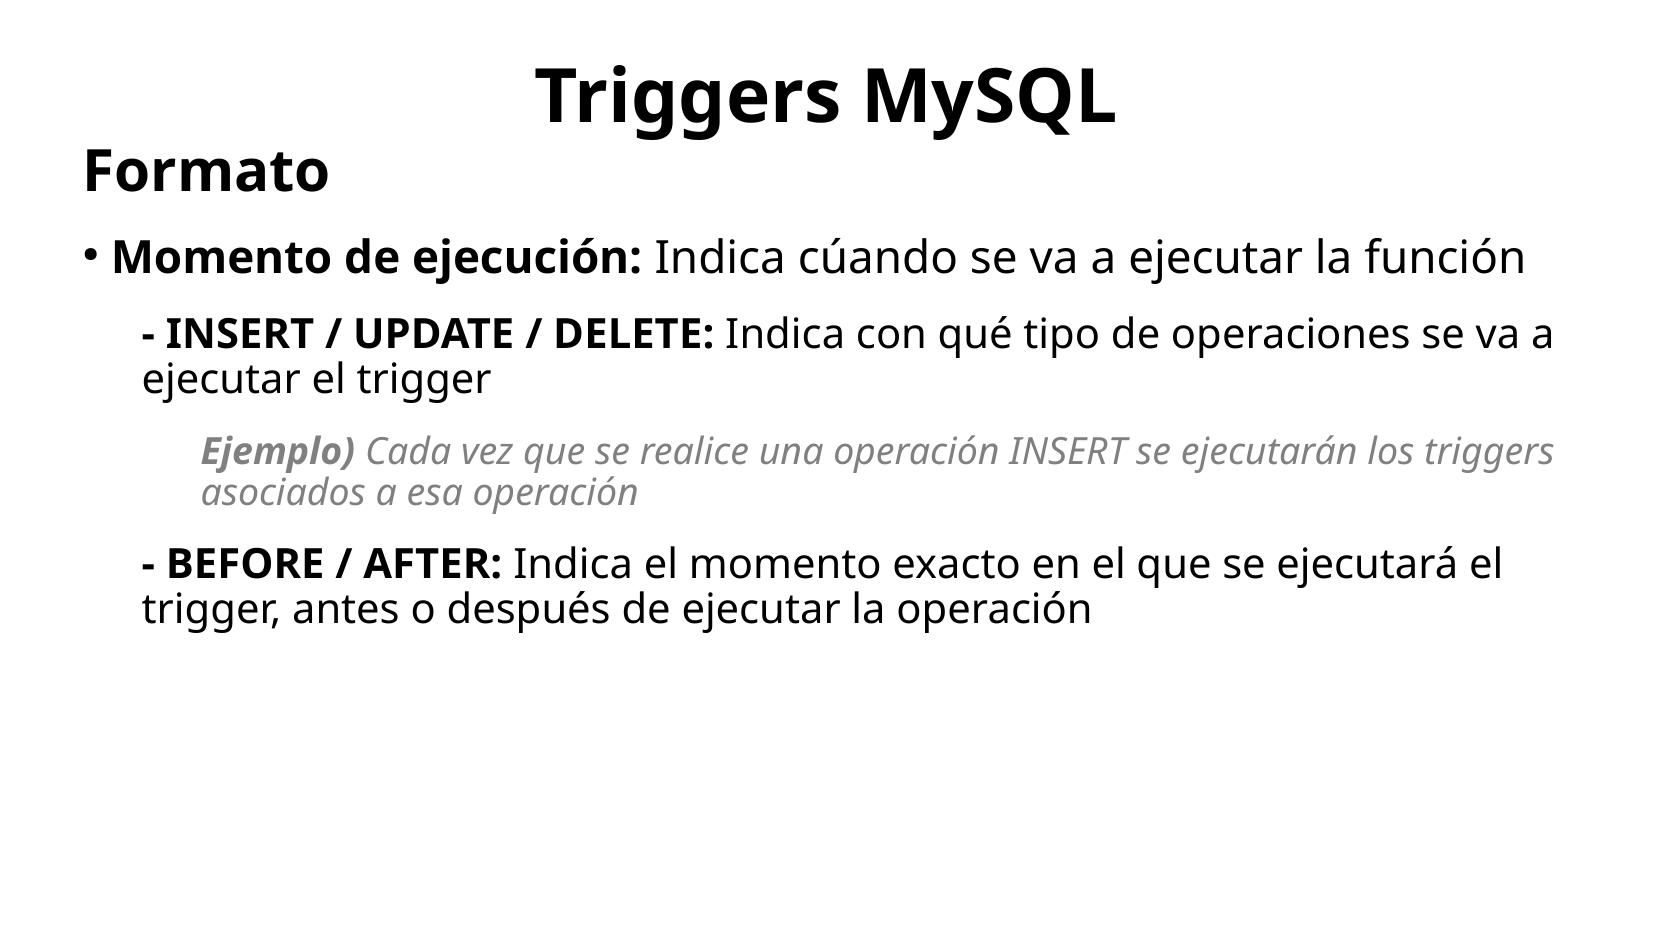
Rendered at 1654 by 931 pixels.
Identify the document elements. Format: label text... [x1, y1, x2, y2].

title Triggers MySQL [82, 37, 1571, 141]
list Formato Momento de ejecución: Indica cúando se va a ejecutar la función - INSERT / UPDATE / DELETE: Indica con qué tipo de operaciones se va a ejecutar el trigger Ejemplo) Cada vez que se realice una operación INSERT se ejecutarán los triggers asociados a esa operación - BEFORE / AFTER: Indica el momento exacto en el que se ejecutará el trigger, antes o después de ejecutar la operación [82, 141, 1595, 851]
